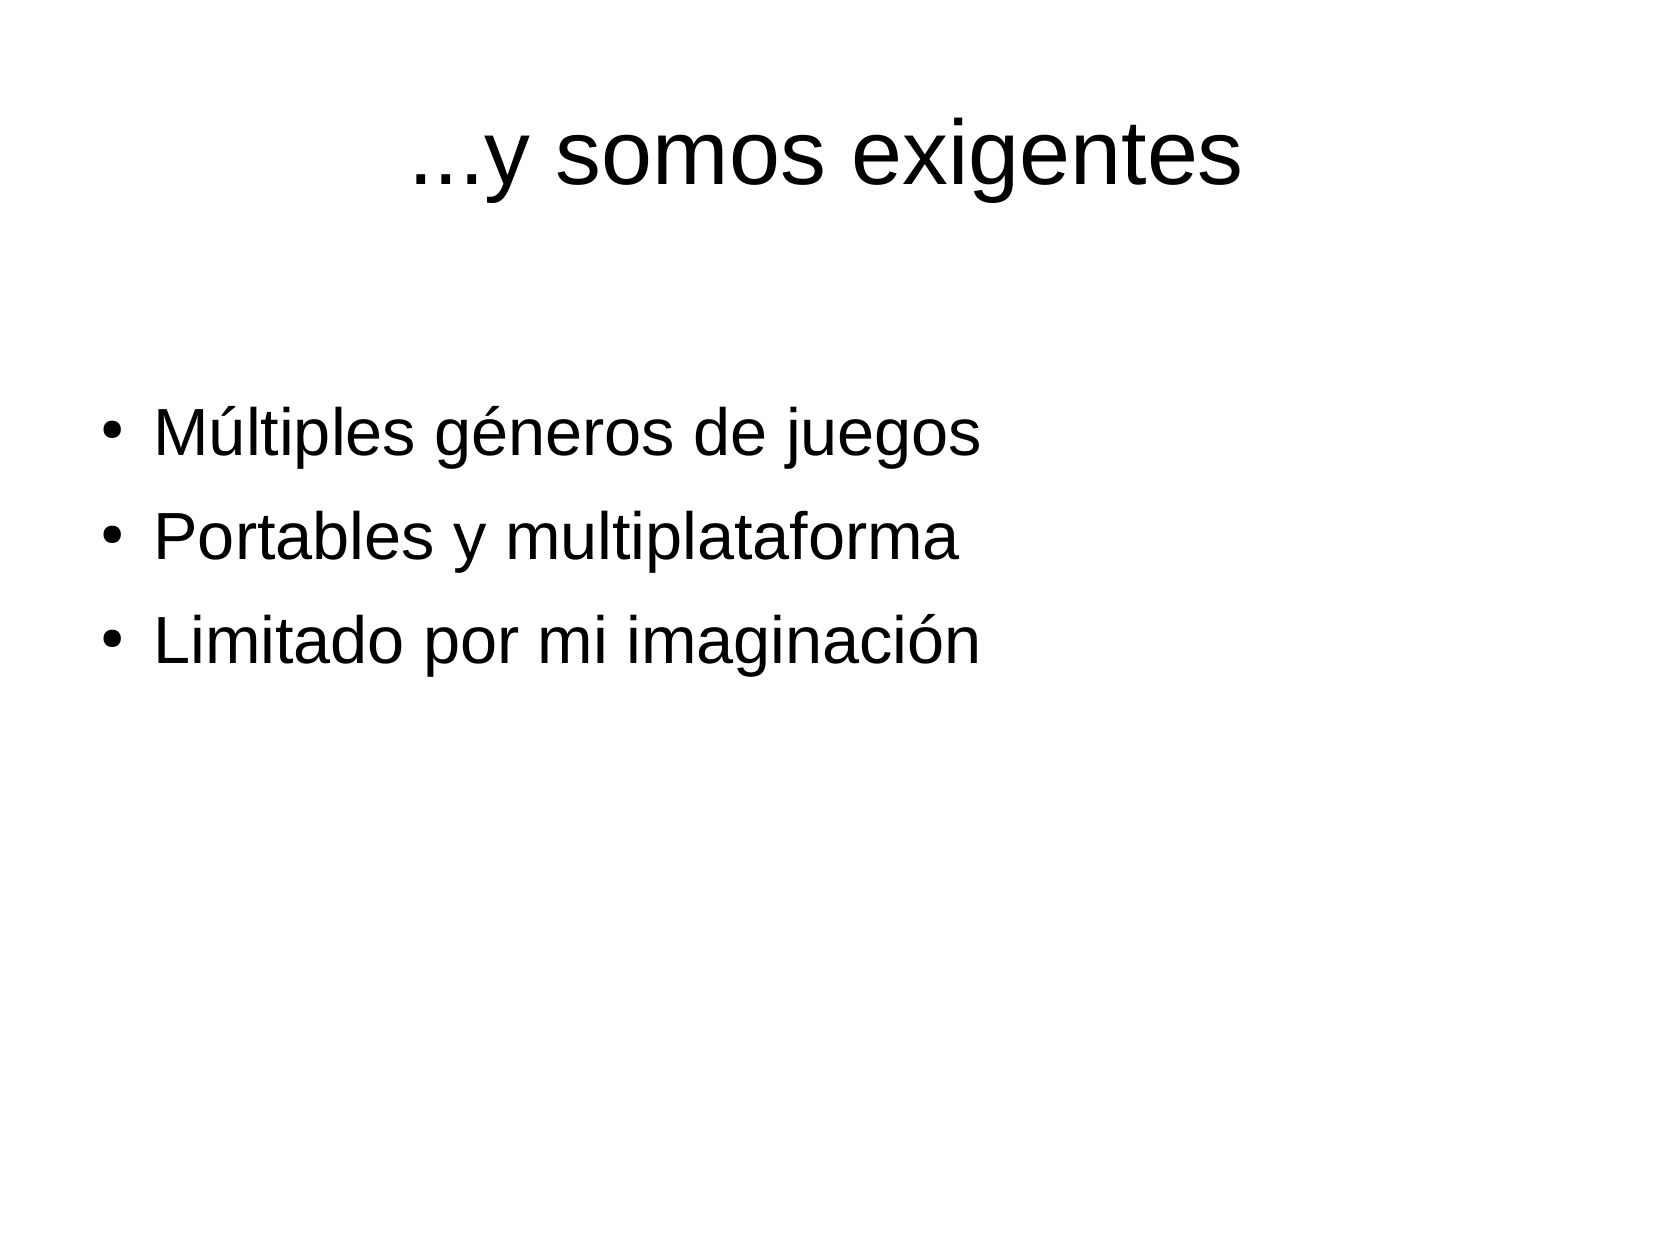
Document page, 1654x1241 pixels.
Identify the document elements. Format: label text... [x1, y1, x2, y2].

title ...y somos exigentes [82, 49, 1571, 257]
list Múltiples géneros de juegos Portables y multiplataforma Limitado por mi imaginación [82, 290, 1571, 1010]
